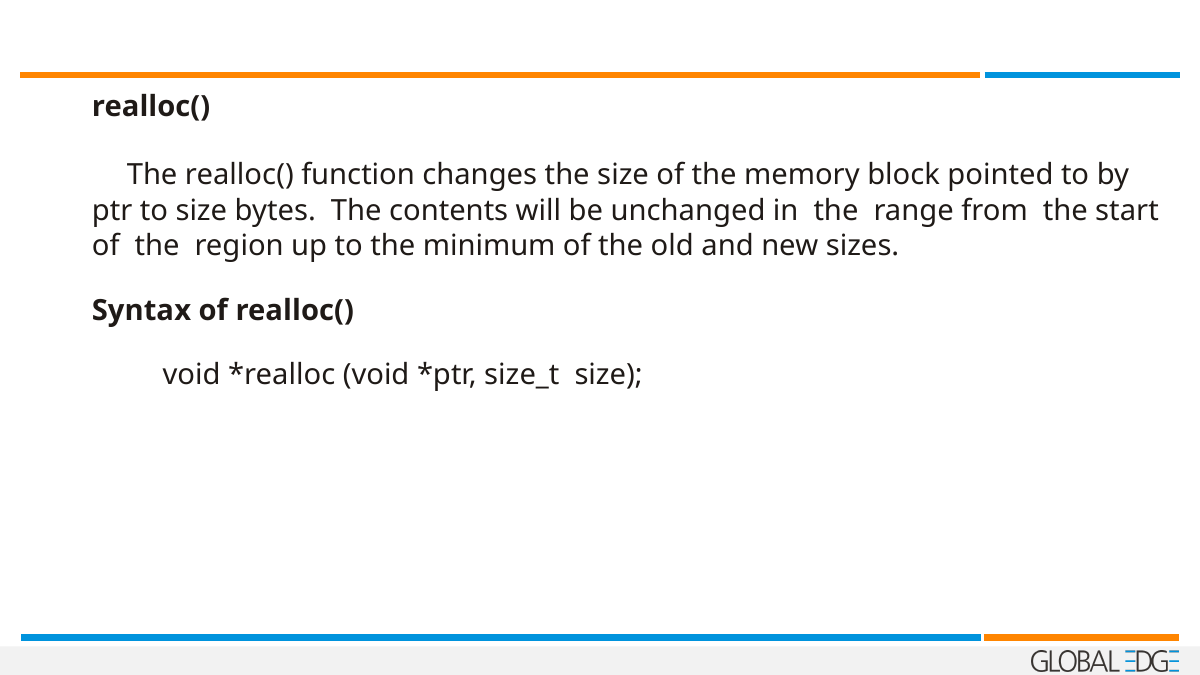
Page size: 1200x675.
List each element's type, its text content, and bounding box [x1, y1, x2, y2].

picture [1031, 650, 1179, 672]
list realloc() The realloc() function changes the size of the memory block pointed to by ptr to size bytes. The contents will be unchanged in the range from the start of the region up to the minimum of the old and new sizes. Syntax of realloc() void *realloc (void *ptr, size_t size); [21, 86, 1170, 627]
